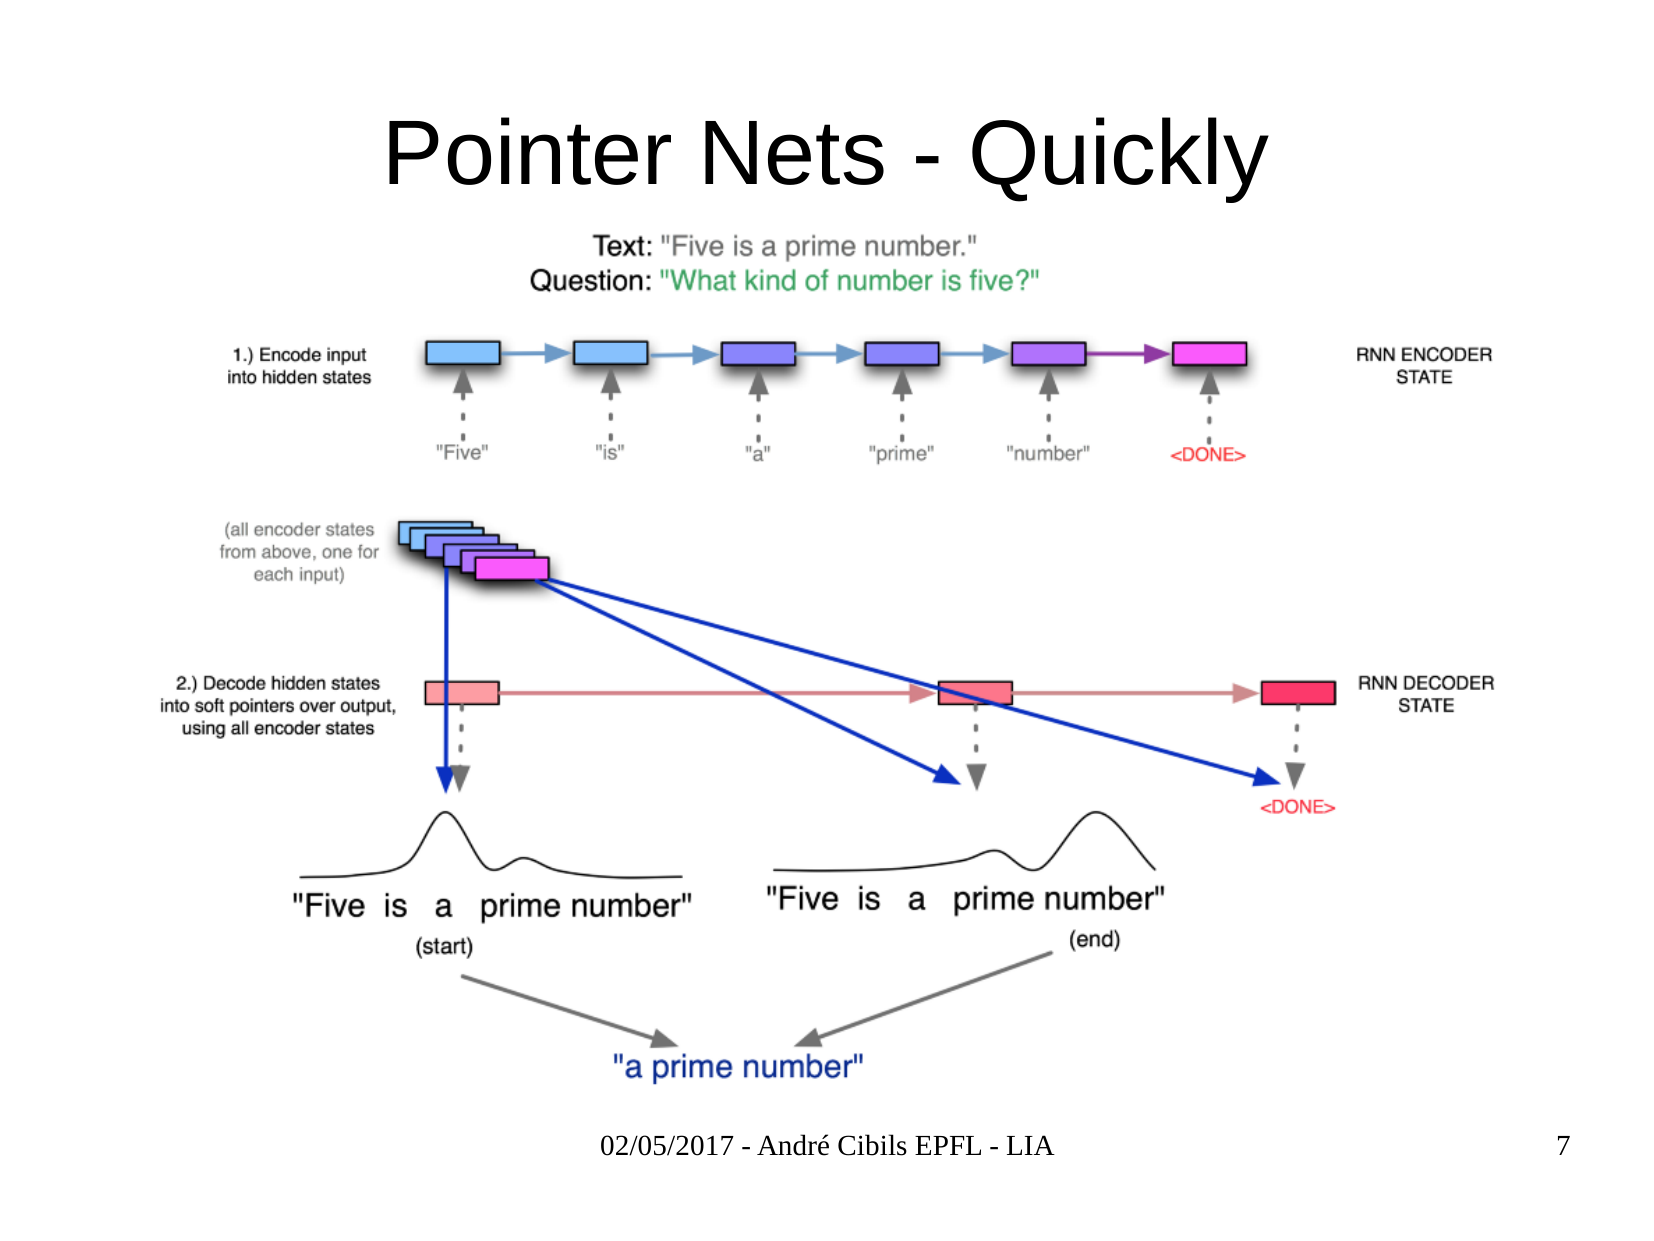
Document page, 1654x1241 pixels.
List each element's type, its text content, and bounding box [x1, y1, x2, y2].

picture [142, 205, 1536, 1123]
title Pointer Nets - Quickly [82, 49, 1571, 257]
